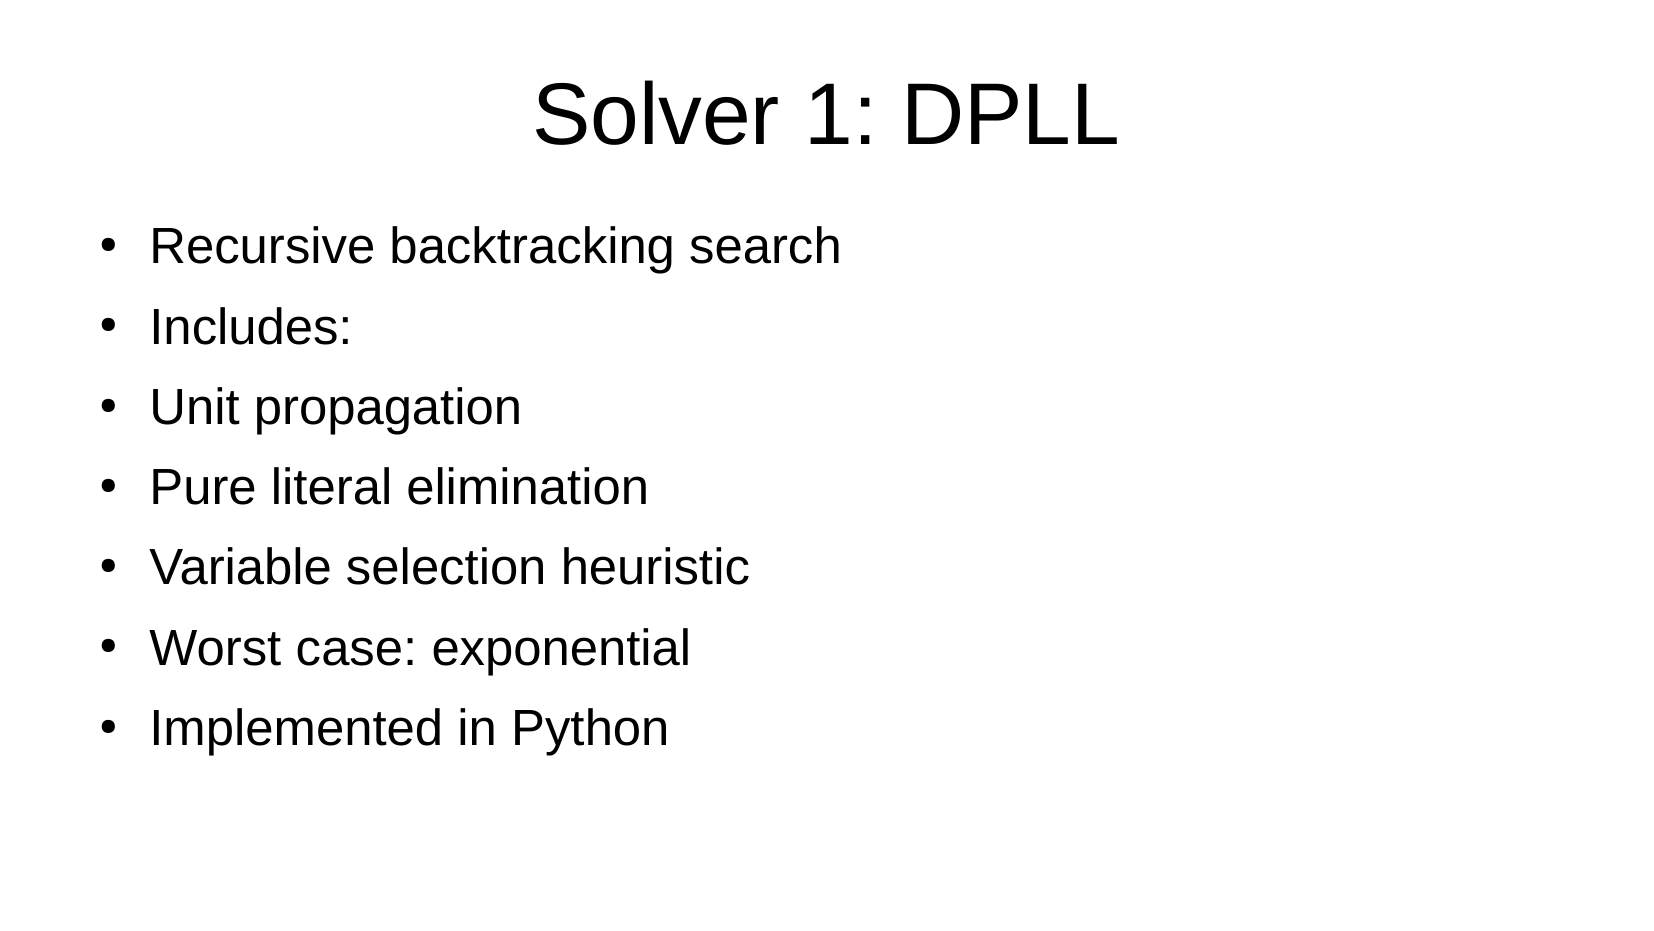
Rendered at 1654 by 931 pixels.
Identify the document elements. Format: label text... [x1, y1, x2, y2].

list Recursive backtracking search Includes: Unit propagation Pure literal elimination Variable selection heuristic Worst case: exponential Implemented in Python [82, 217, 1571, 758]
title Solver 1: DPLL [82, 37, 1571, 193]
